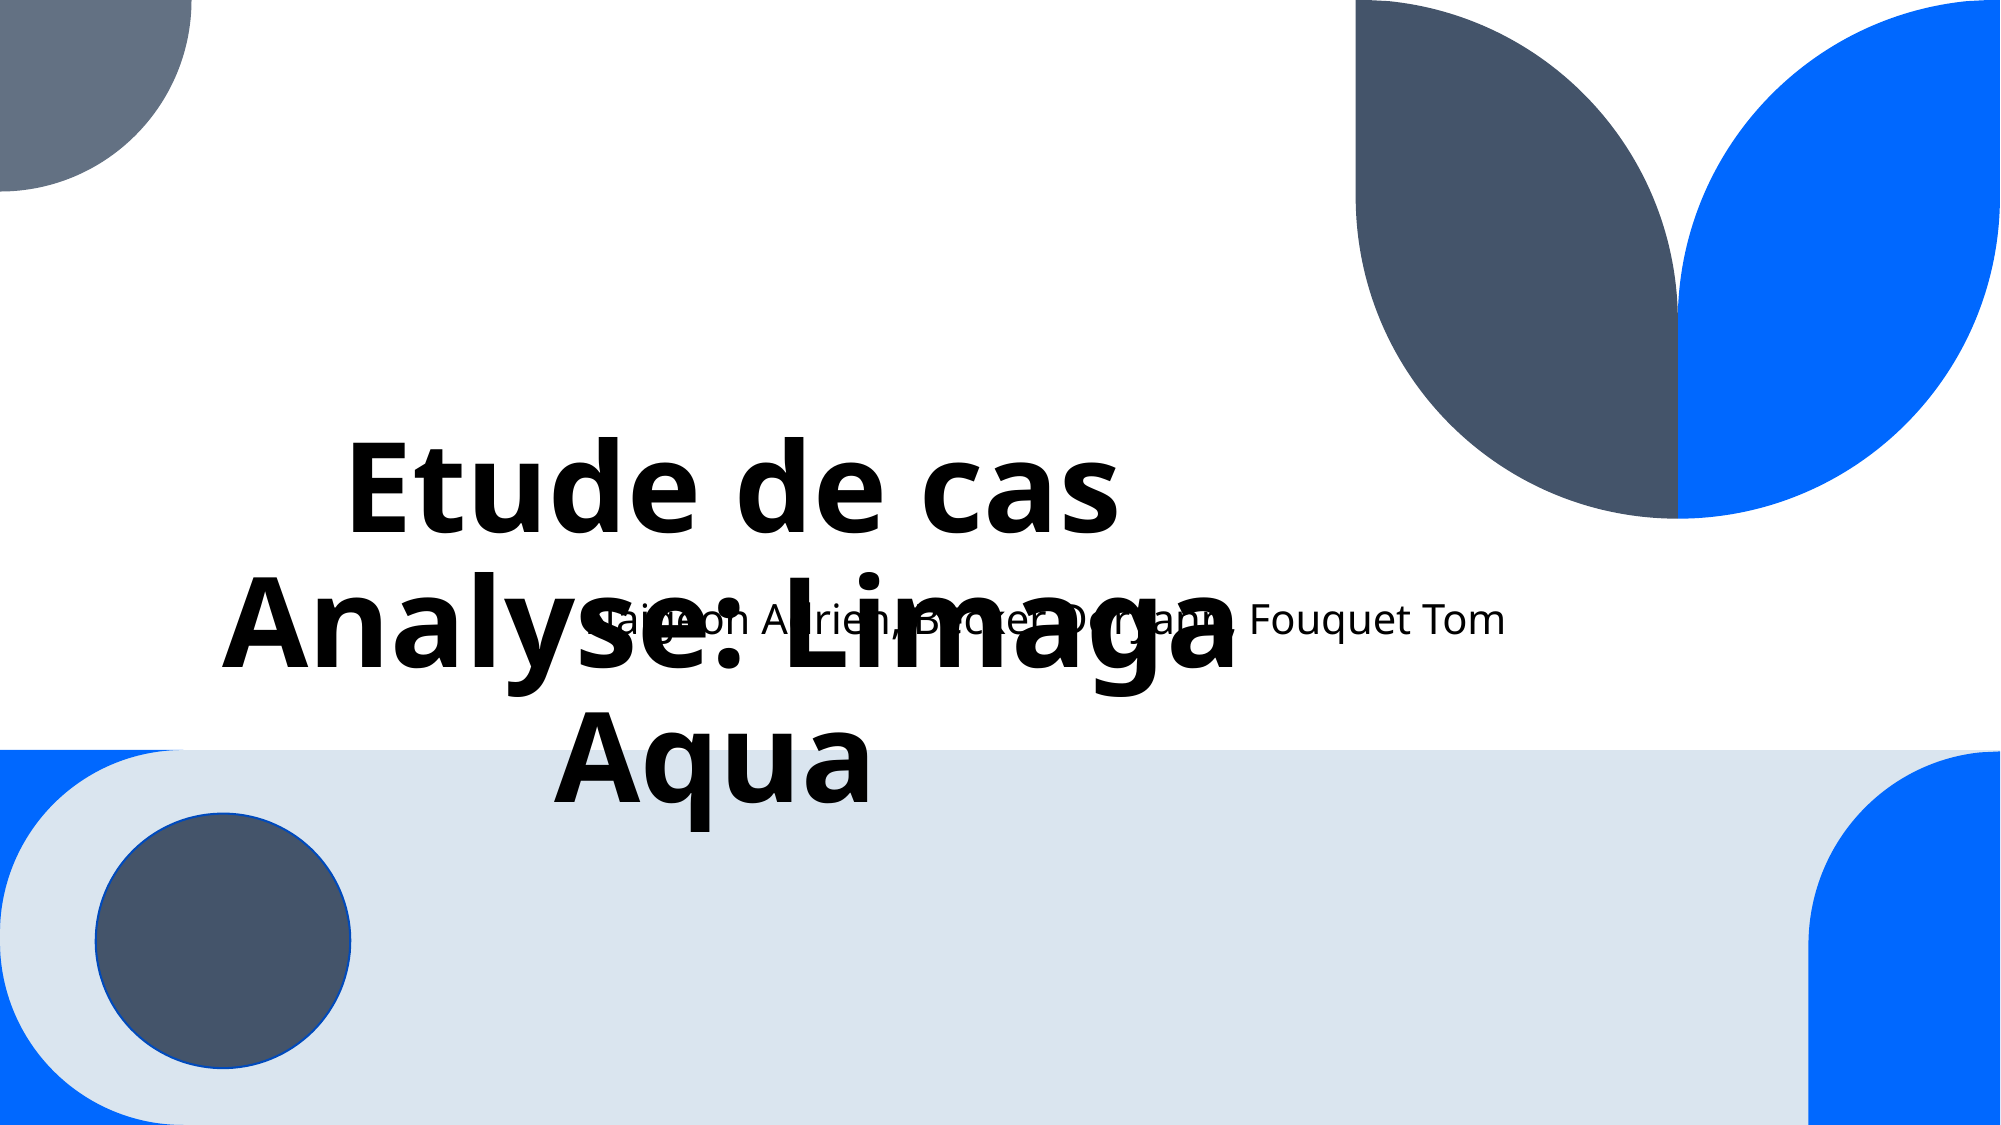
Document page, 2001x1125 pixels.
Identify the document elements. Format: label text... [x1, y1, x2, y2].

subtitle Naigeon Adrien, Becker Doryann, Fouquet Tom [191, 590, 1750, 724]
title Etude de cas Analyse: Limaga Aqua [81, 281, 1383, 563]
